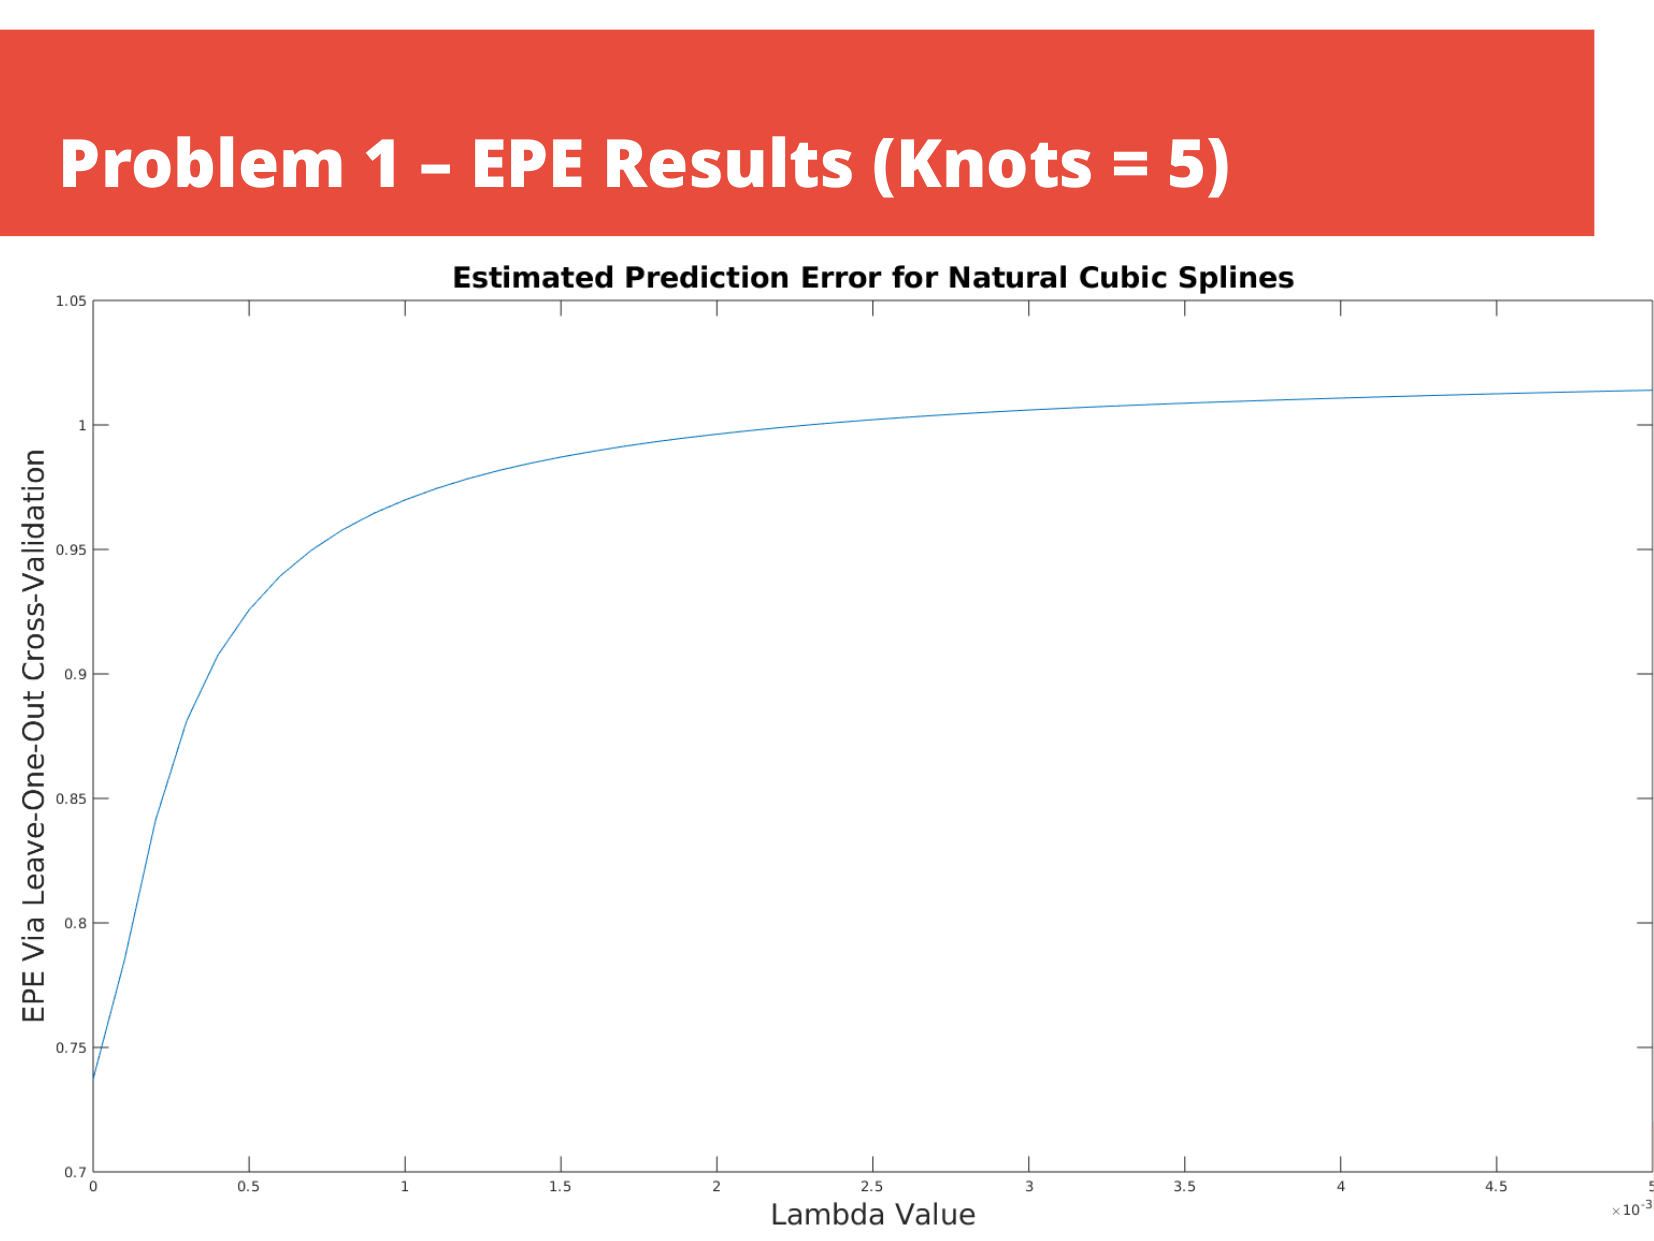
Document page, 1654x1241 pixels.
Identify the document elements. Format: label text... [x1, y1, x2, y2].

title Problem 1 – EPE Results (Knots = 5) [59, 59, 1595, 207]
picture [10, 248, 1654, 1231]
